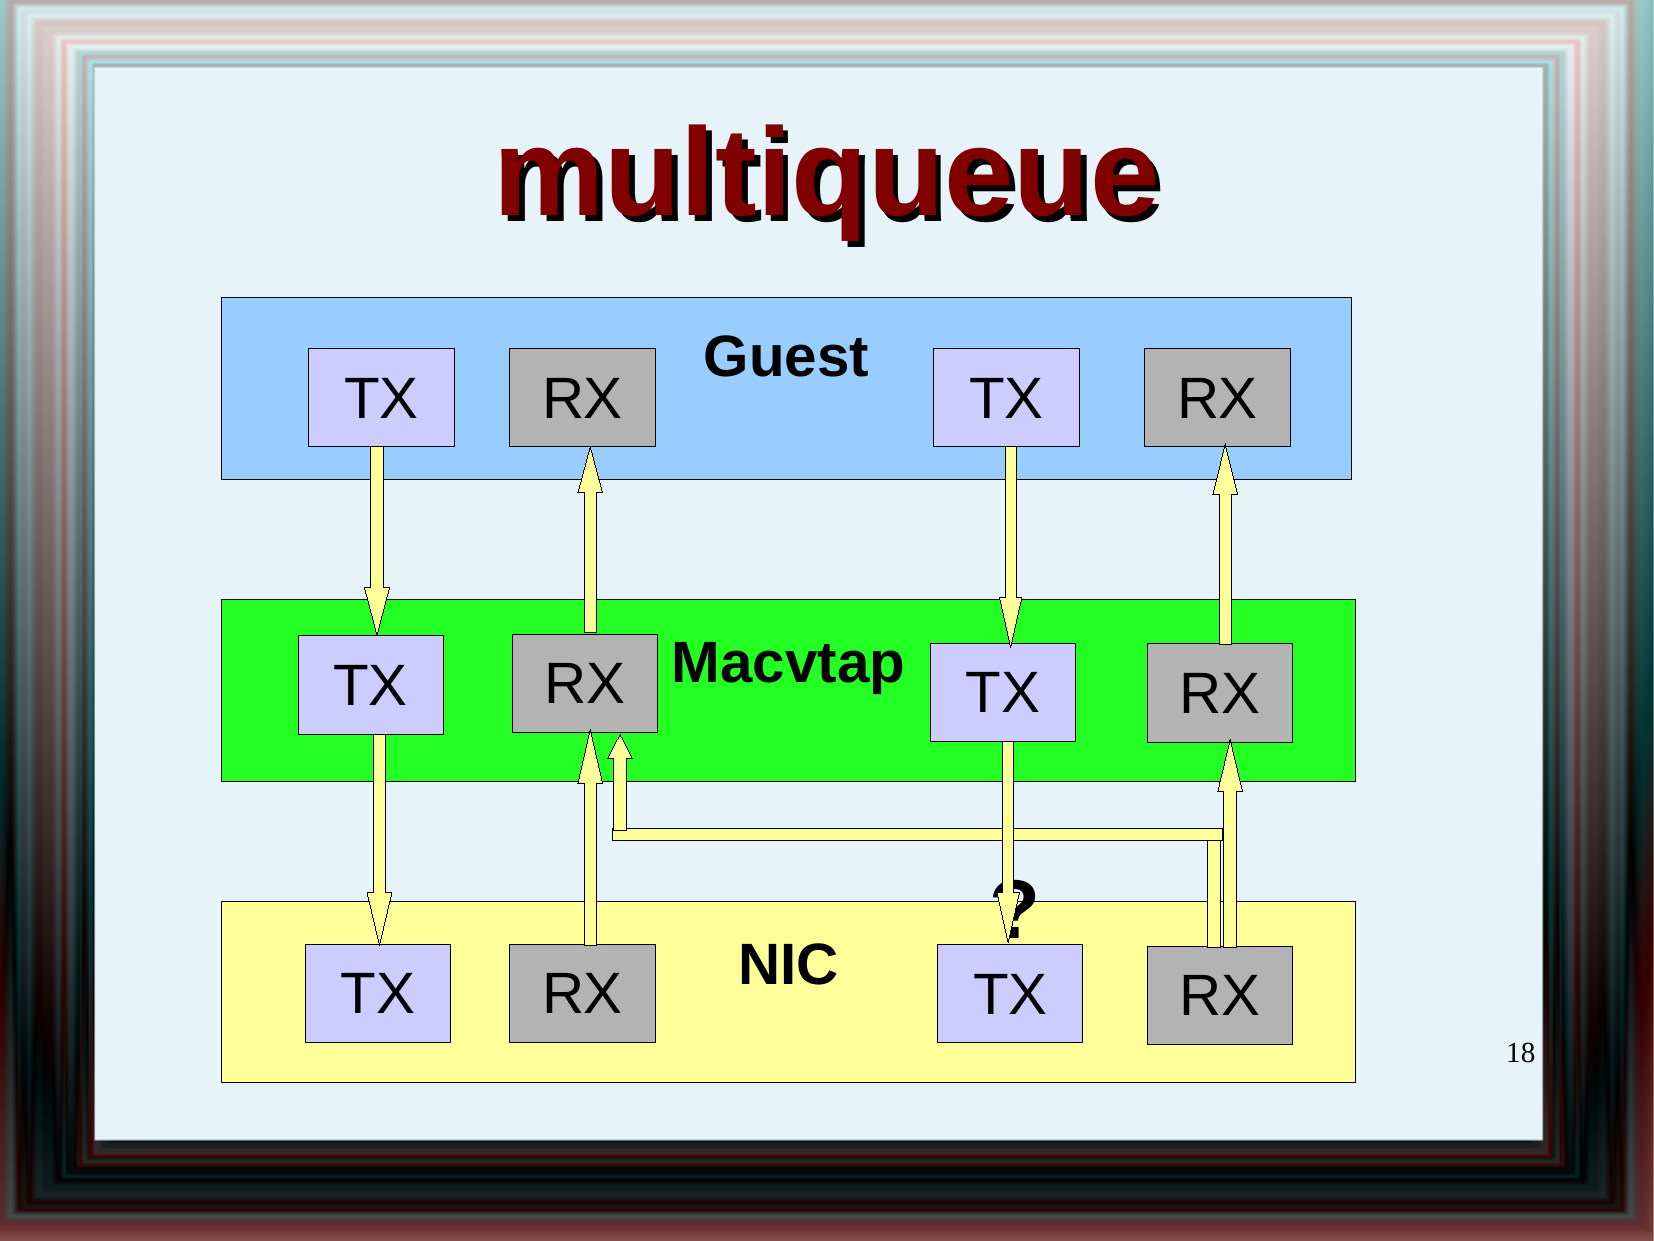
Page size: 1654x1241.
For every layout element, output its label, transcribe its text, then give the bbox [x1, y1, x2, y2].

text_box Macvtap [221, 599, 376, 782]
text_box RX [1144, 348, 1291, 447]
text_box ? [974, 855, 1089, 964]
text_box TX [930, 643, 1076, 742]
text_box [577, 729, 603, 946]
text_box Macvtap [378, 599, 1009, 782]
text_box RX [512, 634, 658, 733]
text_box [999, 446, 1022, 648]
text_box RX [509, 348, 656, 447]
text_box TX [933, 348, 1080, 447]
text_box RX [1147, 643, 1293, 743]
text_box TX [305, 944, 451, 1043]
text_box [1212, 443, 1238, 645]
picture [0, 0, 1654, 1241]
title multiqueue [118, 95, 1536, 250]
text_box Macvtap [1012, 599, 1229, 782]
text_box Guest [221, 297, 1352, 480]
text_box TX [298, 635, 444, 735]
text_box [607, 734, 1243, 948]
text_box [364, 446, 390, 635]
text_box NIC [221, 901, 1356, 1083]
text_box TX [937, 944, 1083, 1043]
text_box Macvtap [1232, 599, 1356, 782]
text_box RX [1147, 946, 1293, 1045]
text_box [367, 734, 392, 946]
text_box RX [509, 944, 656, 1043]
text_box [577, 446, 603, 633]
text_box TX [308, 348, 455, 447]
